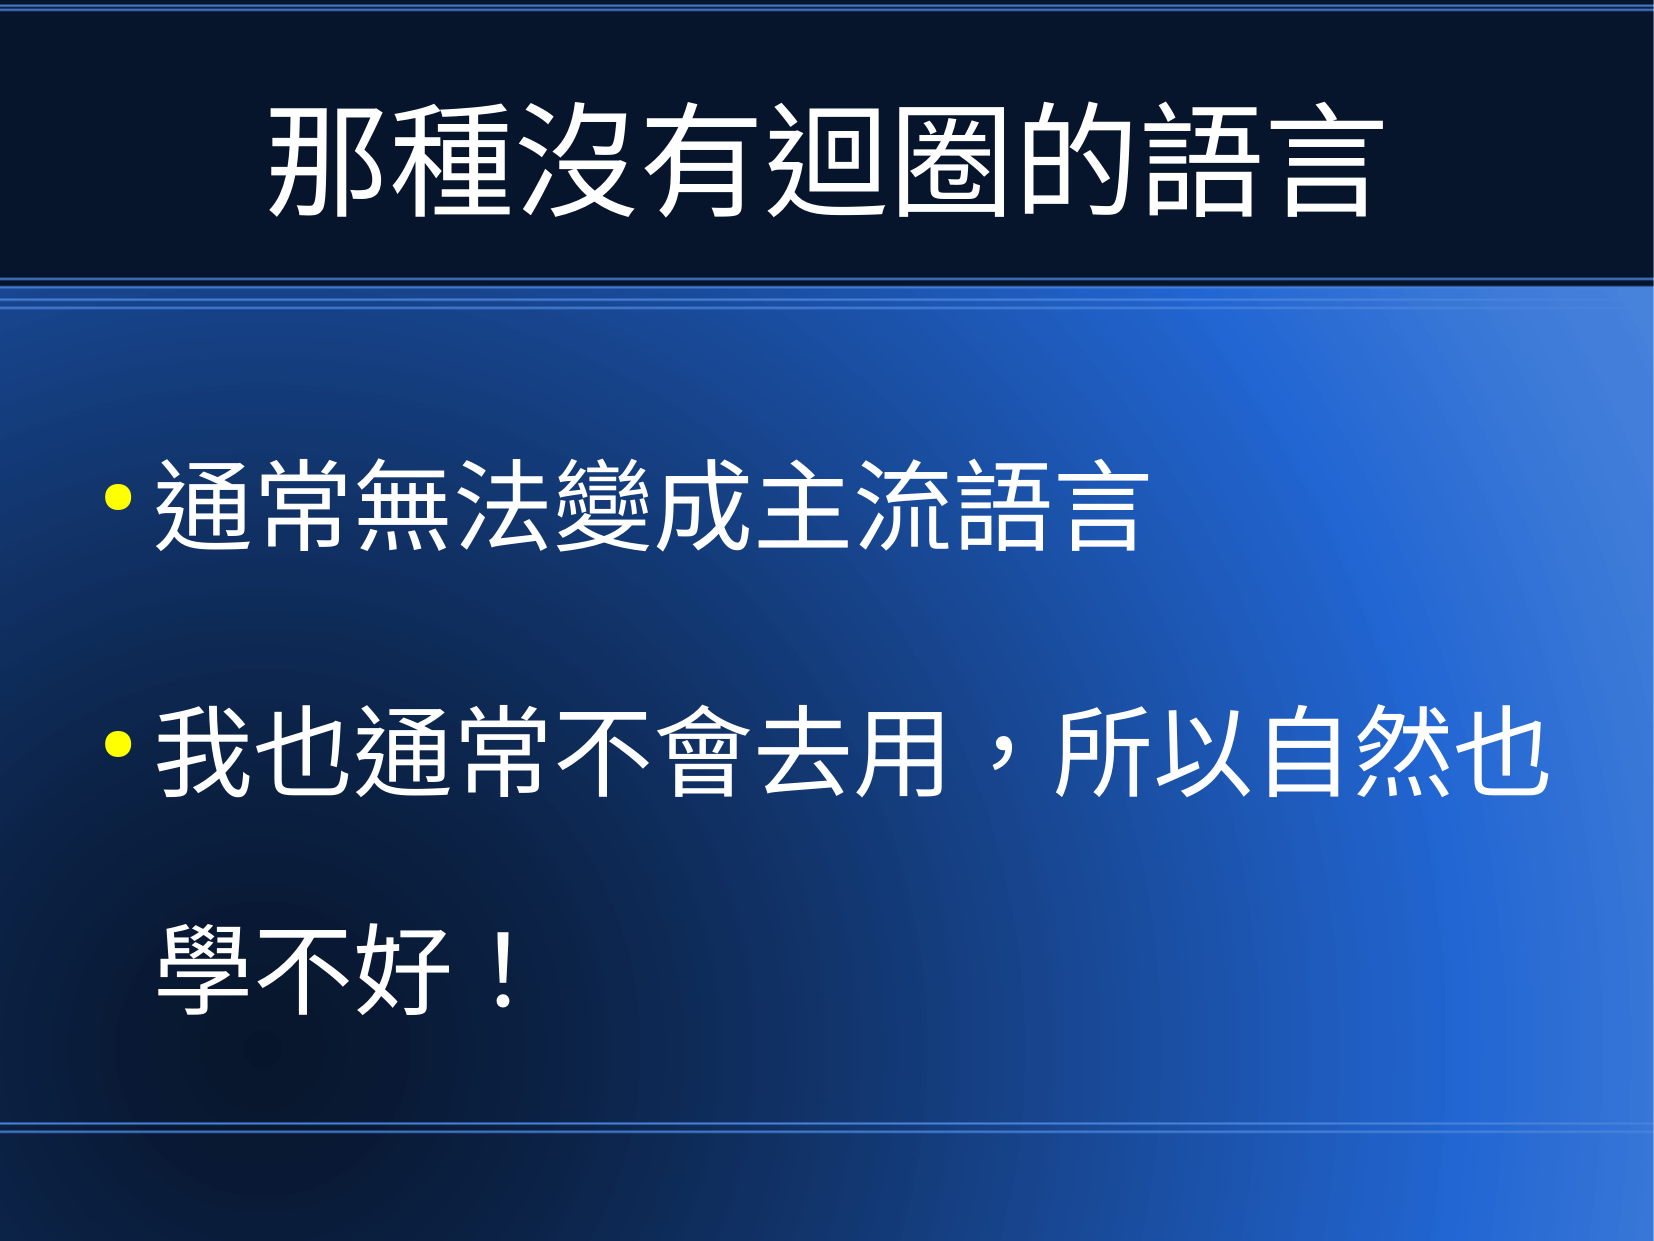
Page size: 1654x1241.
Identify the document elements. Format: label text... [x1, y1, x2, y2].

list 通常無法變成主流語言 我也通常不會去用，所以自然也學不好！ [82, 355, 1571, 1241]
picture [0, 0, 1654, 1241]
title 那種沒有迴圈的語言 [82, 49, 1571, 257]
